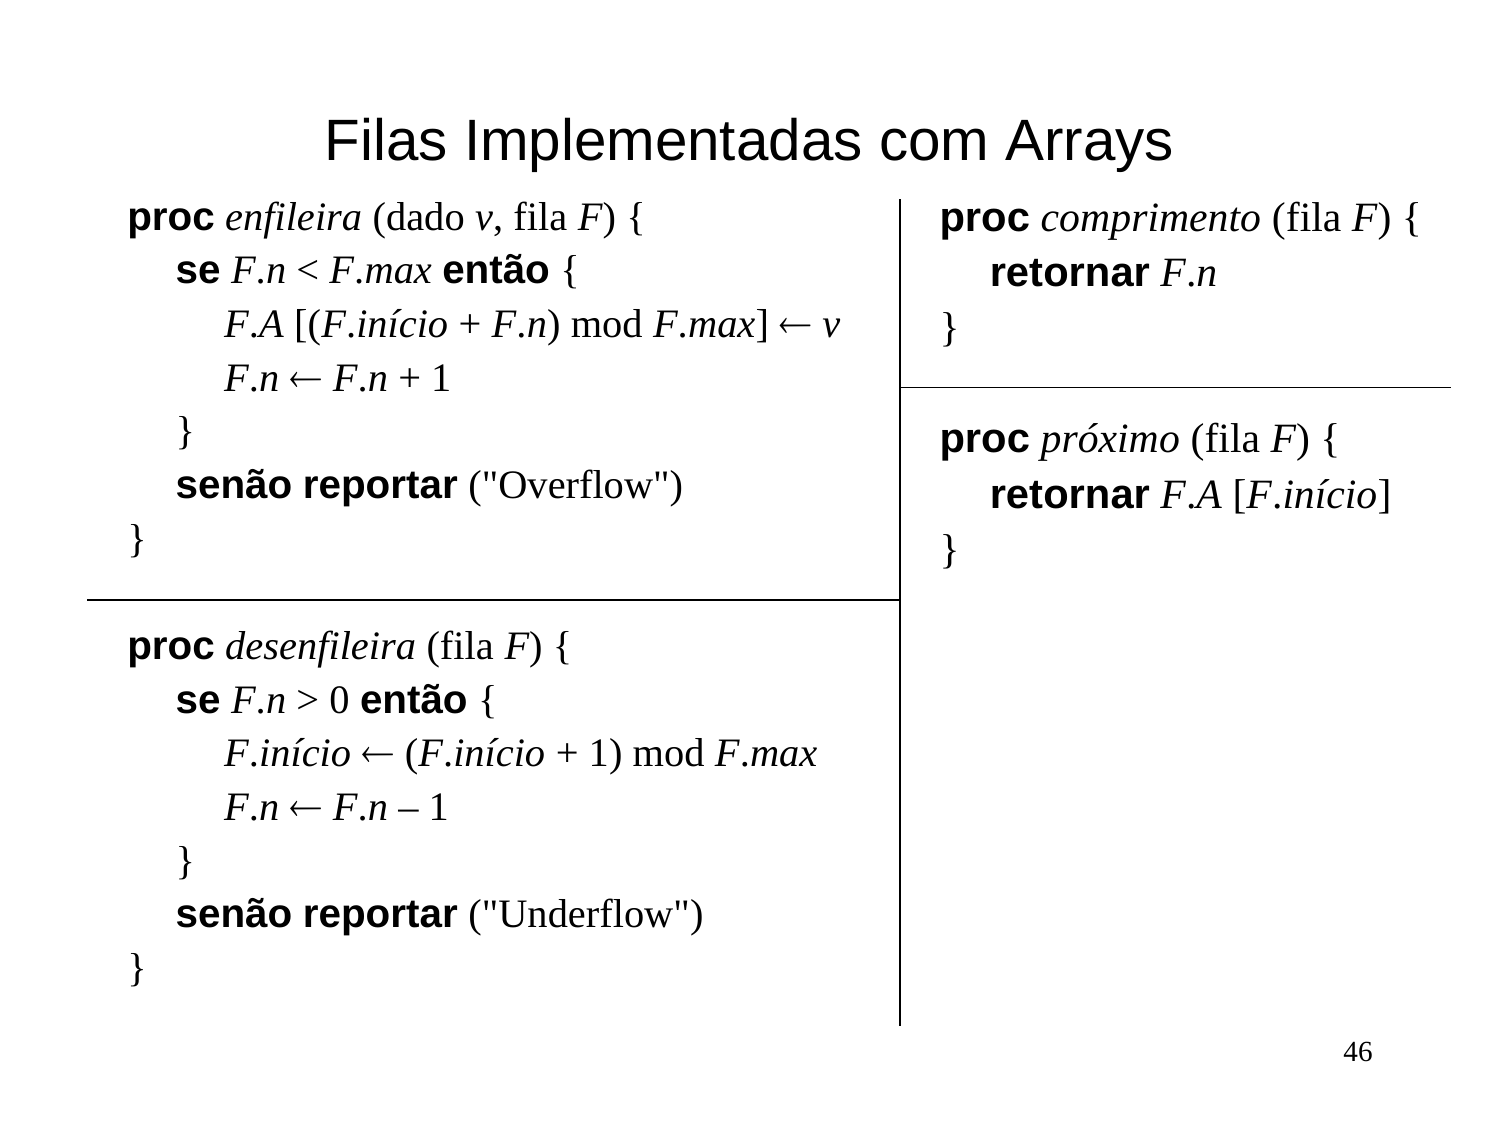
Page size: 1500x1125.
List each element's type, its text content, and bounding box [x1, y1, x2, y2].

text_box proc comprimento (fila F) { retornar F.n } proc próximo (fila F) { retornar F.A [F.início] } [924, 187, 1438, 387]
text_box proc comprimento (fila F) { retornar F.n } proc próximo (fila F) { retornar F.A [F.início] } [924, 388, 1438, 657]
list proc enfileira (dado v, fila F) { se F.n < F.max então { F.A [(F.início + F.n) mod F.max]  v F.n  F.n + 1 } senão reportar ("Overflow") } proc desenfileira (fila F) { se F.n > 0 então { F.início  (F.início + 1) mod F.max F.n  F.n – 1 } senão reportar ("Underflow") } [112, 601, 899, 1000]
list proc enfileira (dado v, fila F) { se F.n < F.max então { F.A [(F.início + F.n) mod F.max]  v F.n  F.n + 1 } senão reportar ("Overflow") } proc desenfileira (fila F) { se F.n > 0 então { F.início  (F.início + 1) mod F.max F.n  F.n – 1 } senão reportar ("Underflow") } [112, 187, 900, 599]
title Filas Implementadas com Arrays [112, 99, 1388, 175]
